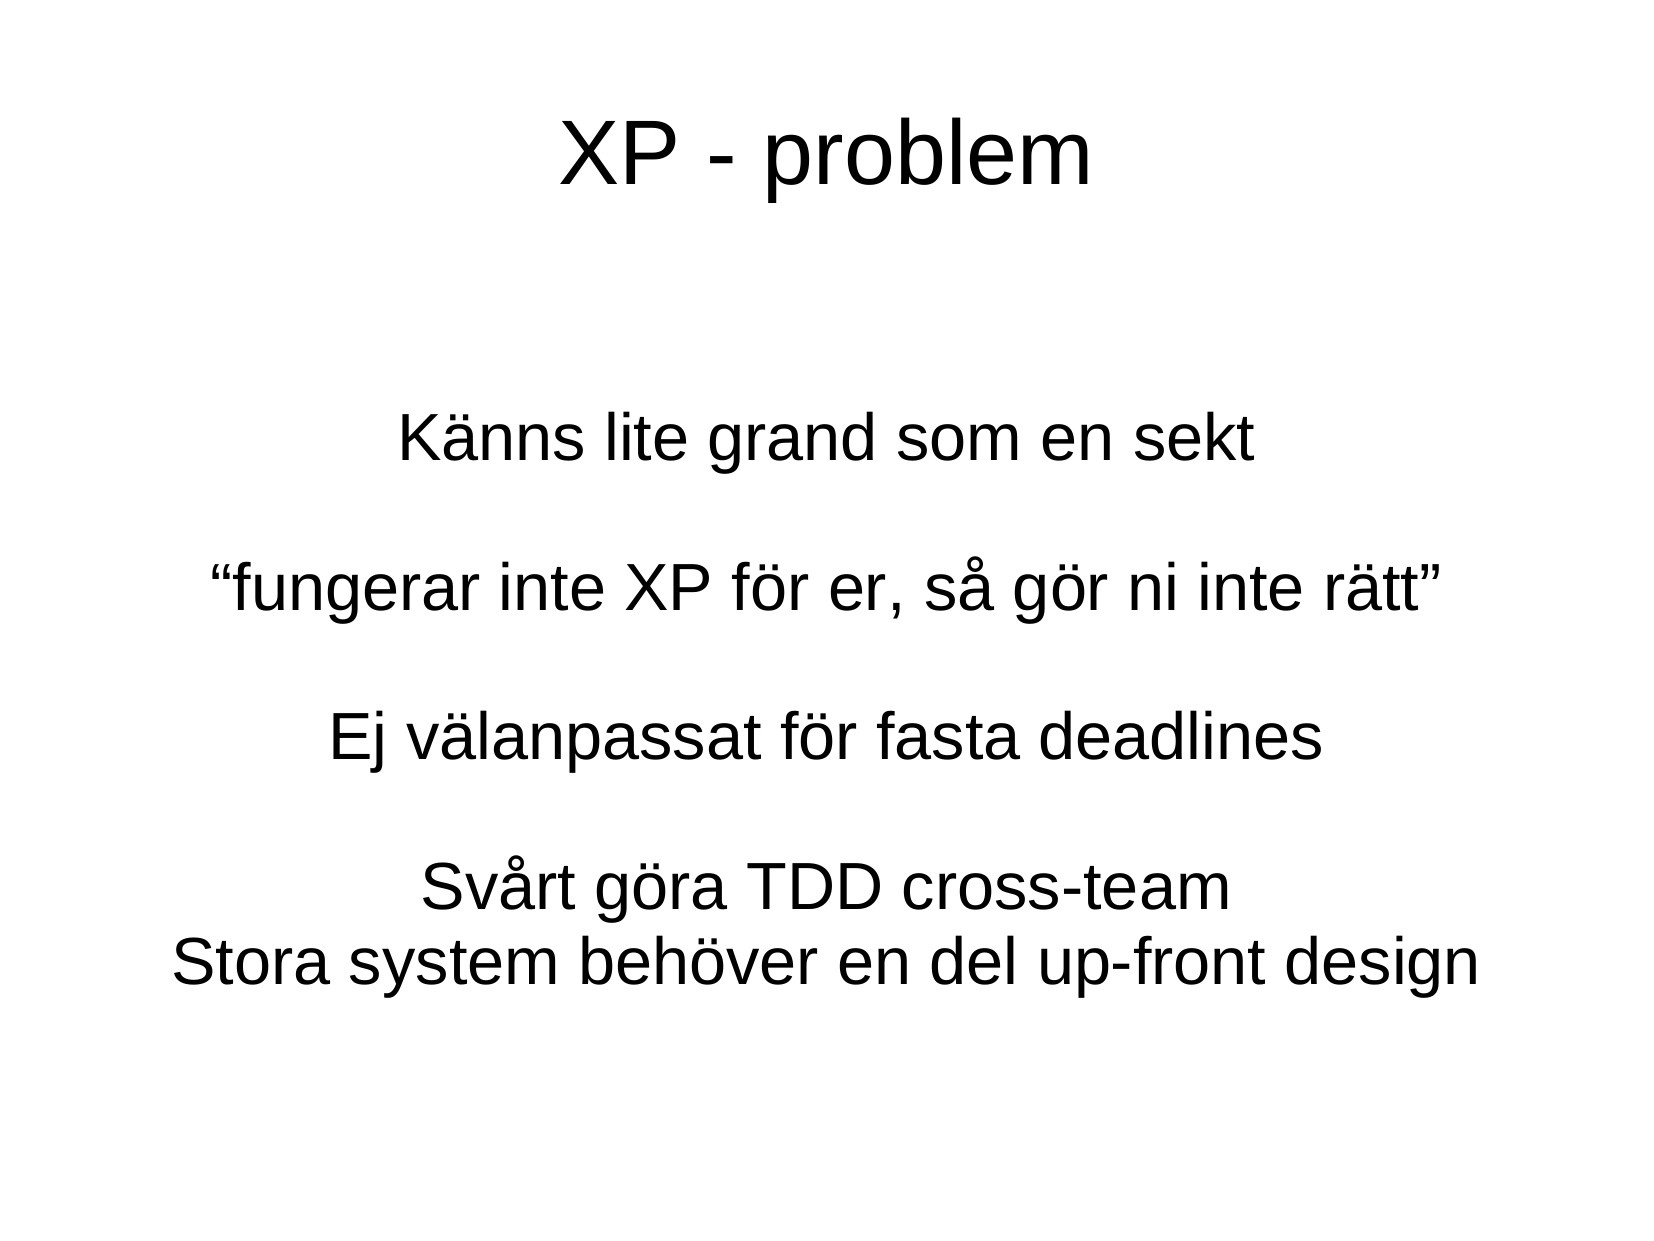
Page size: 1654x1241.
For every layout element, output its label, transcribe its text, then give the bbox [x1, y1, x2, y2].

subtitle Känns lite grand som en sekt “fungerar inte XP för er, så gör ni inte rätt” Ej välanpassat för fasta deadlines Svårt göra TDD cross-team Stora system behöver en del up-front design [82, 290, 1571, 1109]
title XP - problem [82, 49, 1571, 257]
